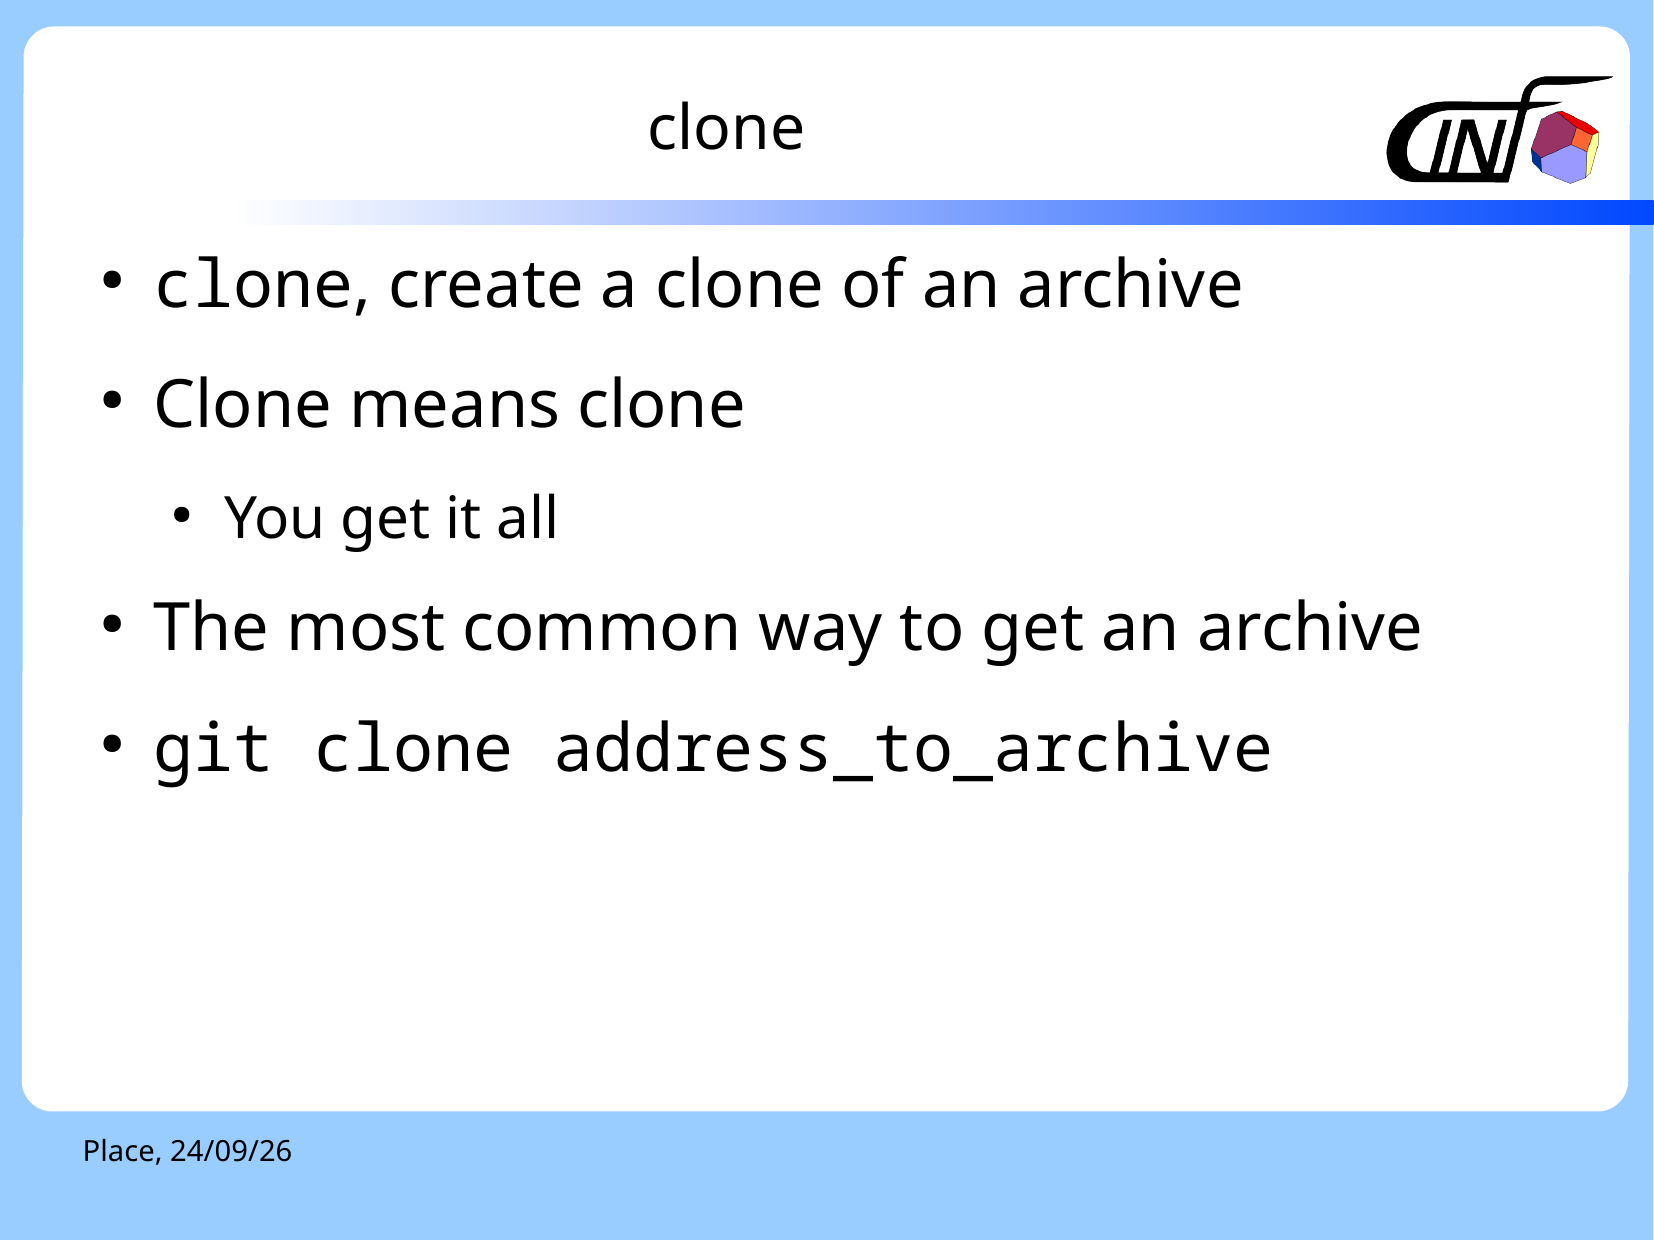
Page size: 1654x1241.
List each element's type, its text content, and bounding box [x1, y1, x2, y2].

picture [1386, 76, 1613, 184]
list clone, create a clone of an archive Clone means clone You get it all The most common way to get an archive git clone address_to_archive [82, 236, 1571, 1055]
title clone [82, 49, 1371, 201]
